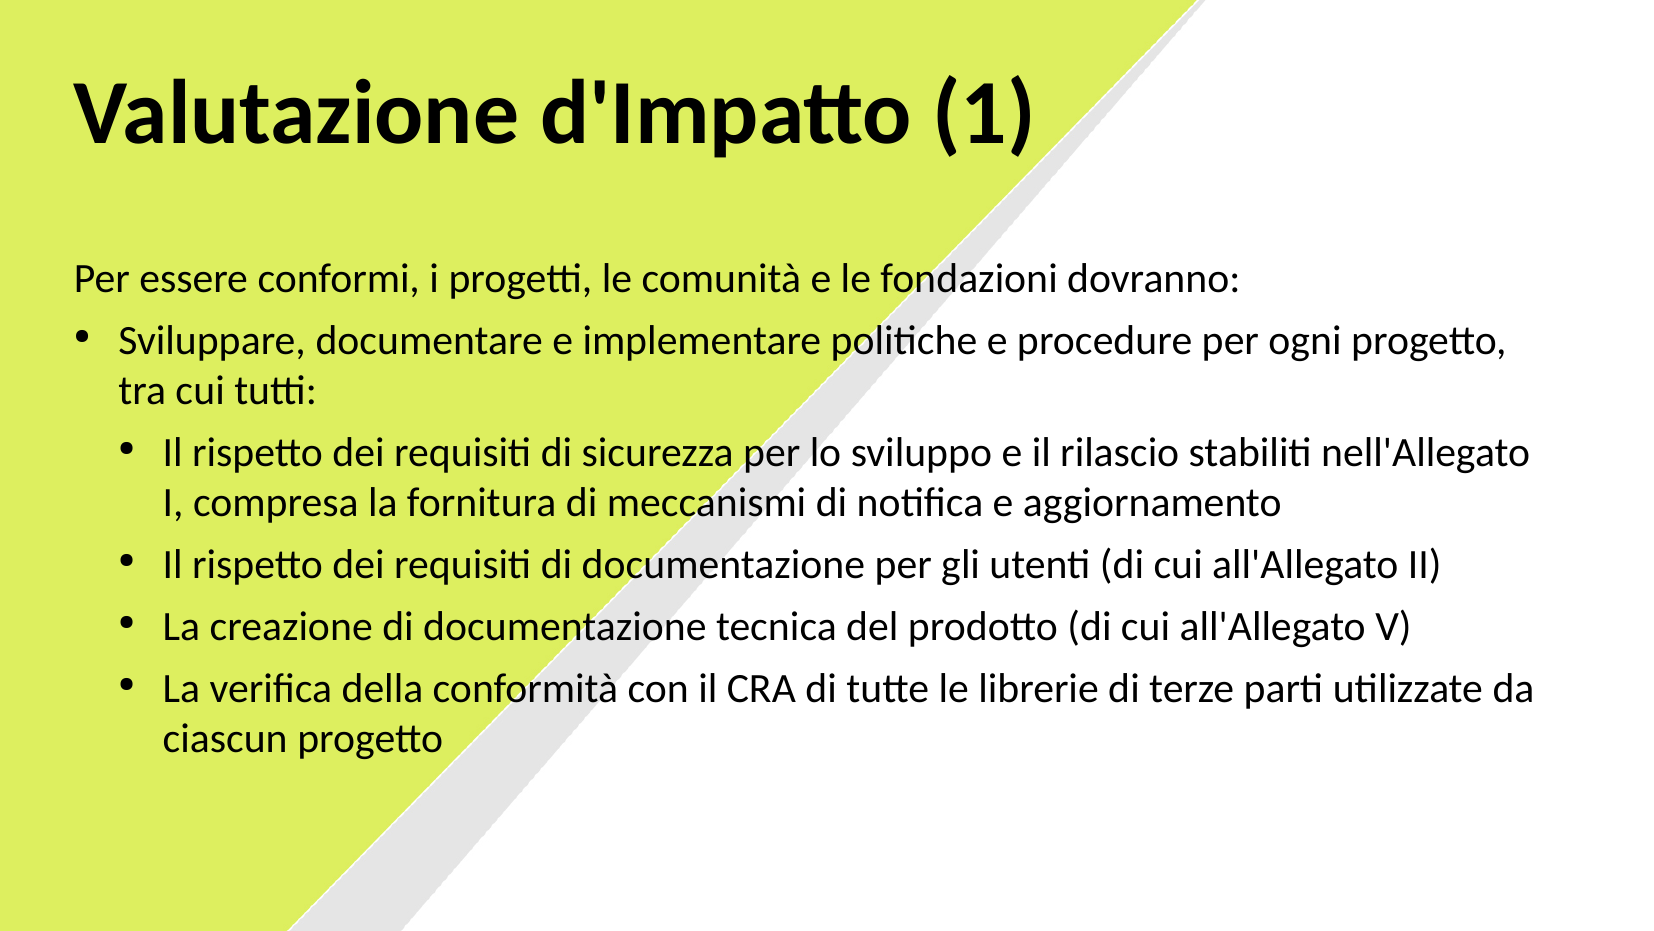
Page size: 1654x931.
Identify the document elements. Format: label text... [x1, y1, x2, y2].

title Valutazione d'Impatto (1) [59, 37, 1571, 178]
picture [0, 0, 1654, 931]
list Per essere conformi, i progetti, le comunità e le fondazioni dovranno: Sviluppare, documentare e implementare politiche e procedure per ogni progetto, tra cui tutti: Il rispetto dei requisiti di sicurezza per lo sviluppo e il rilascio stabiliti nell'Allegato I, compresa la fornitura di meccanismi di notifica e aggiornamento Il rispetto dei requisiti di documentazione per gli utenti (di cui all'Allegato II) La creazione di documentazione tecnica del prodotto (di cui all'Allegato V) La verifica della conformità con il CRA di tutte le librerie di terze parti utilizzate da ciascun progetto [59, 236, 1571, 886]
